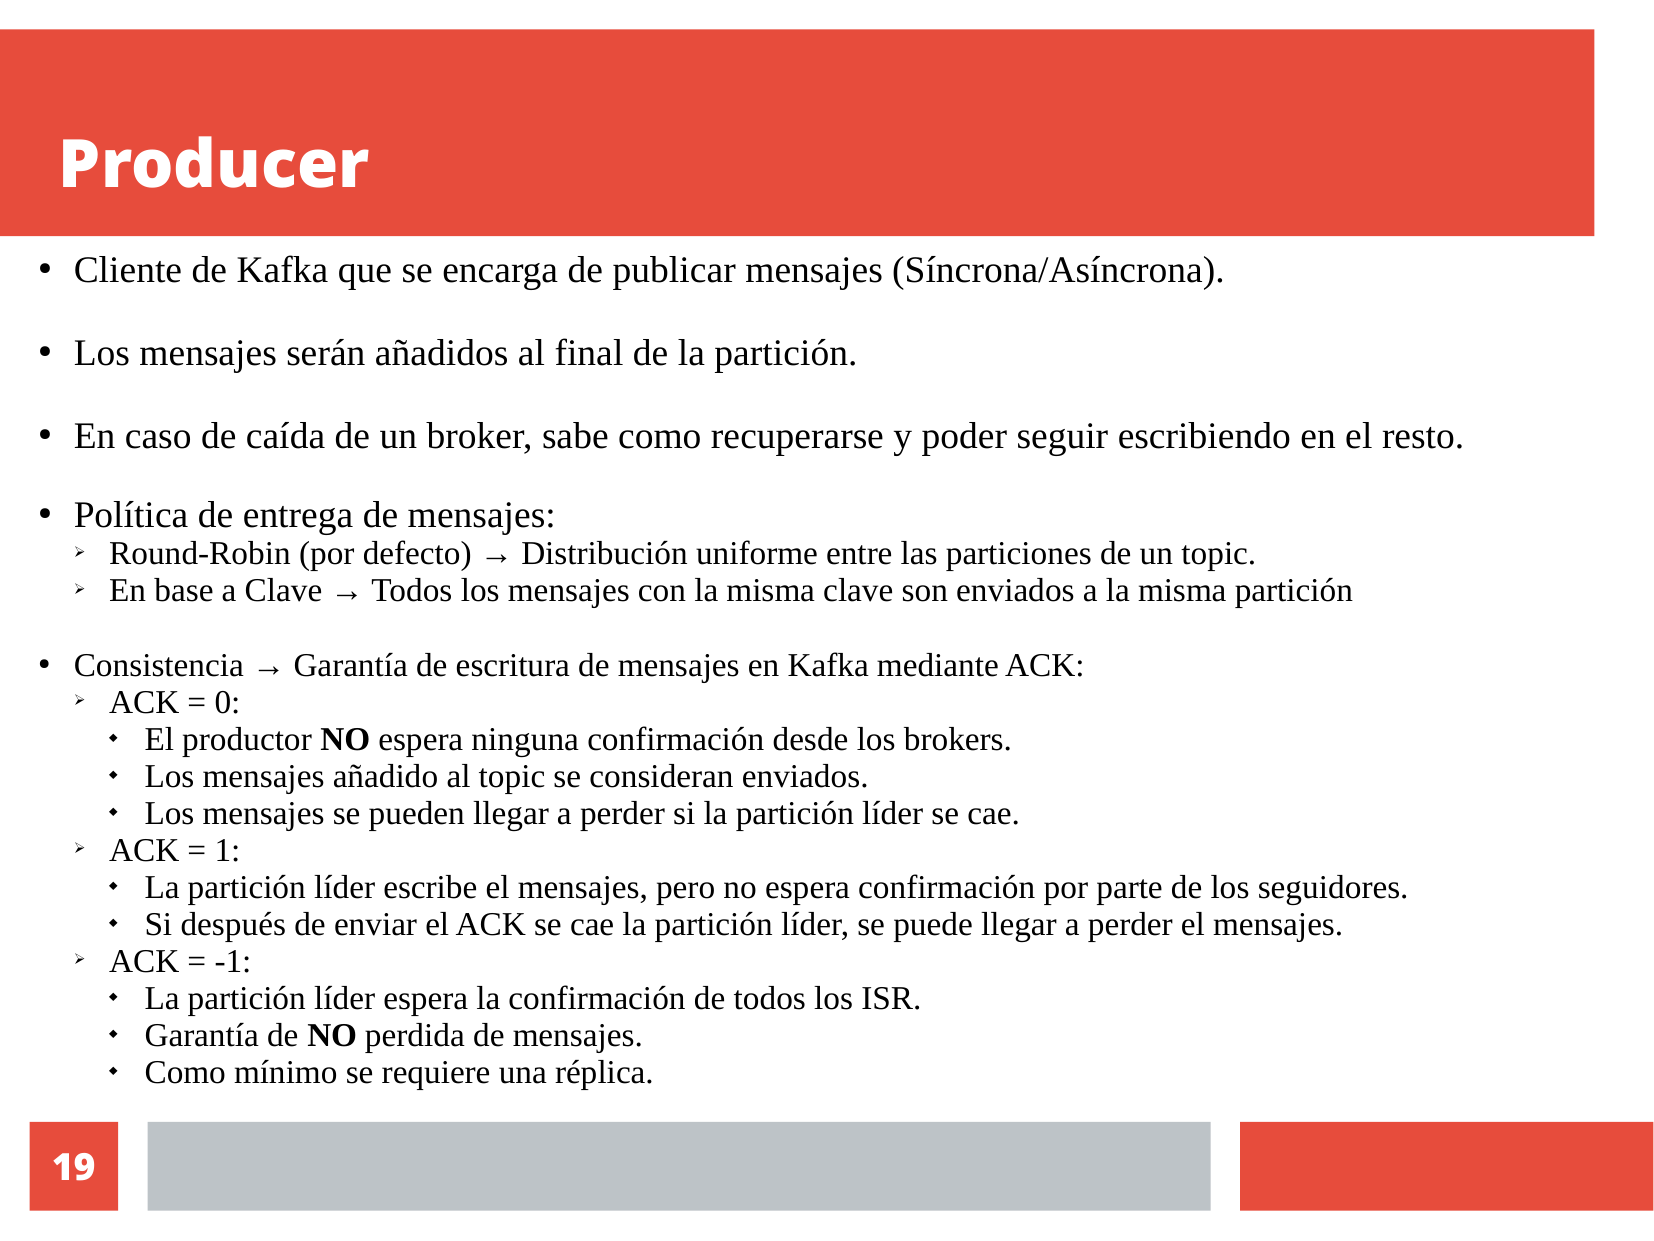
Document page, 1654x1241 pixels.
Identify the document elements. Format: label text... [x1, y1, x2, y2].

title Producer [58, 58, 1595, 207]
text_box Cliente de Kafka que se encarga de publicar mensajes (Síncrona/Asíncrona). Los mensajes serán añadidos al final de la partición. En caso de caída de un broker, sabe como recuperarse y poder seguir escribiendo en el resto. Política de entrega de mensajes: Round-Robin (por defecto) → Distribución uniforme entre las particiones de un topic. En base a Clave → Todos los mensajes con la misma clave son enviados a la misma partición Consistencia → Garantía de escritura de mensajes en Kafka mediante ACK: ACK = 0: El productor NO espera ninguna confirmación desde los brokers. Los mensajes añadido al topic se consideran enviados. Los mensajes se pueden llegar a perder si la partición líder se cae. ACK = 1: La partición líder escribe el mensajes, pero no espera confirmación por parte de los seguidores. Si después de enviar el ACK se cae la partición líder, se puede llegar a perder el mensajes. ACK = -1: La partición líder espera la confirmación de todos los ISR. Garantía de NO perdida de mensajes. Como mínimo se requiere una réplica. [23, 241, 1595, 1241]
